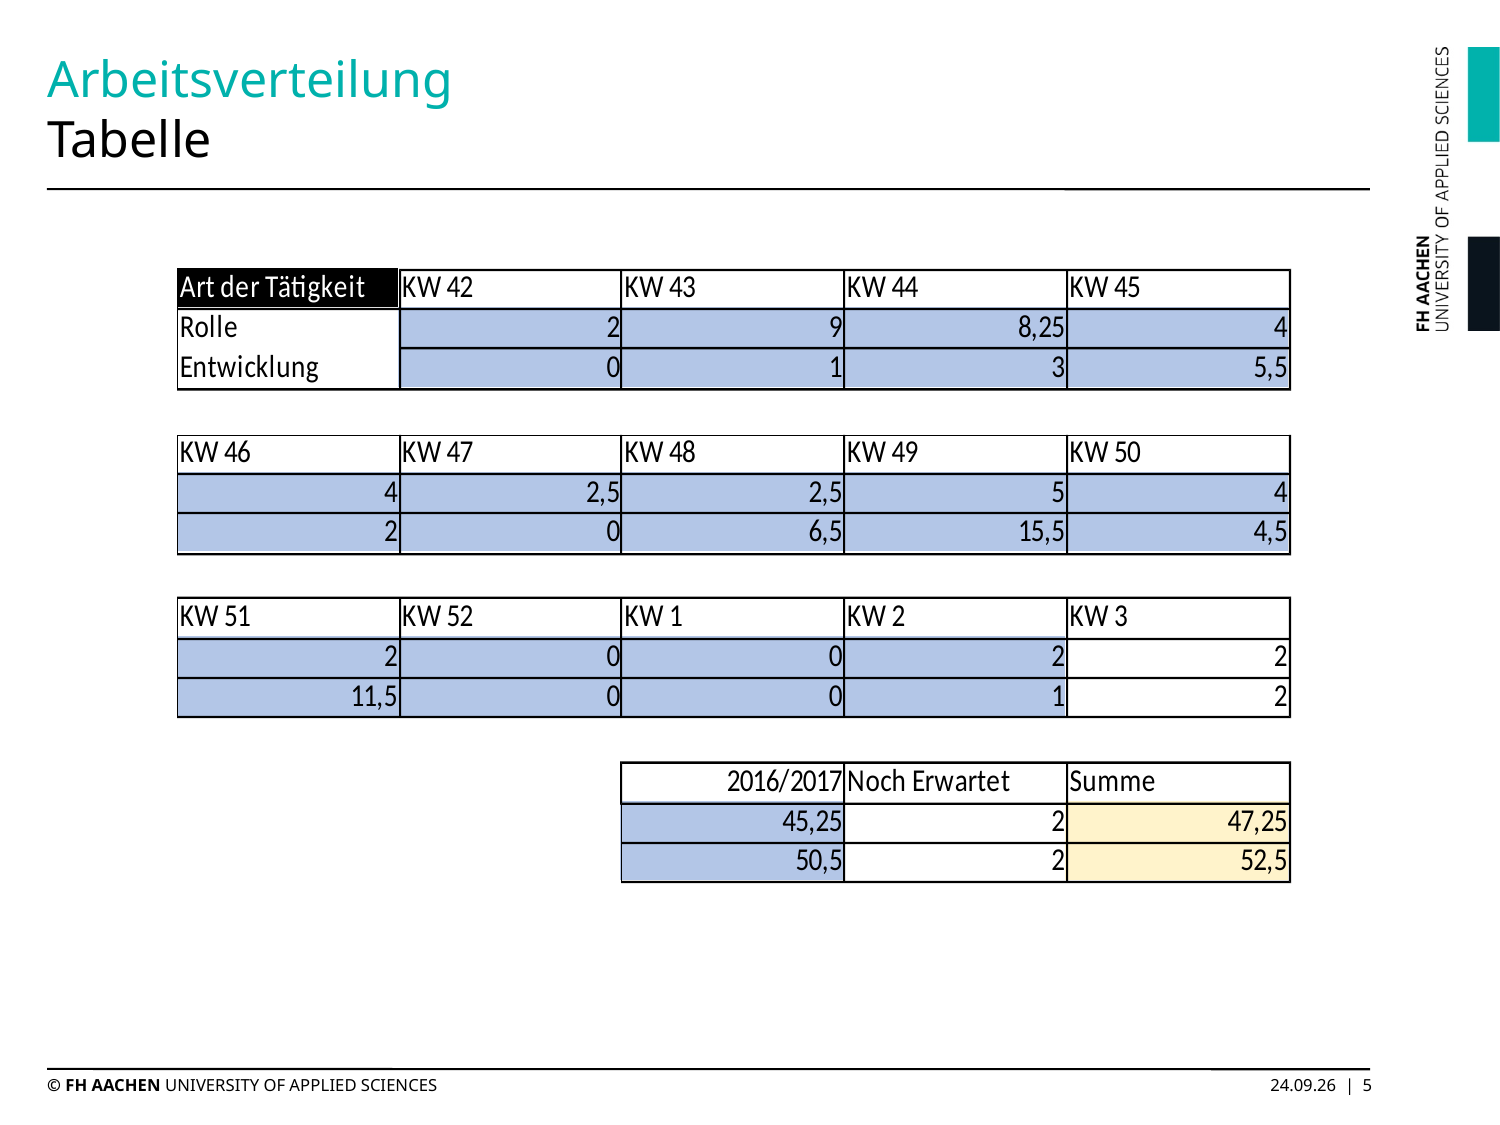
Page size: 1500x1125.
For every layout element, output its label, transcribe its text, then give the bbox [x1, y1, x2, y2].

chart [177, 224, 1292, 886]
picture [1404, 47, 1500, 331]
title Arbeitsverteilung Tabelle [47, 47, 1371, 166]
